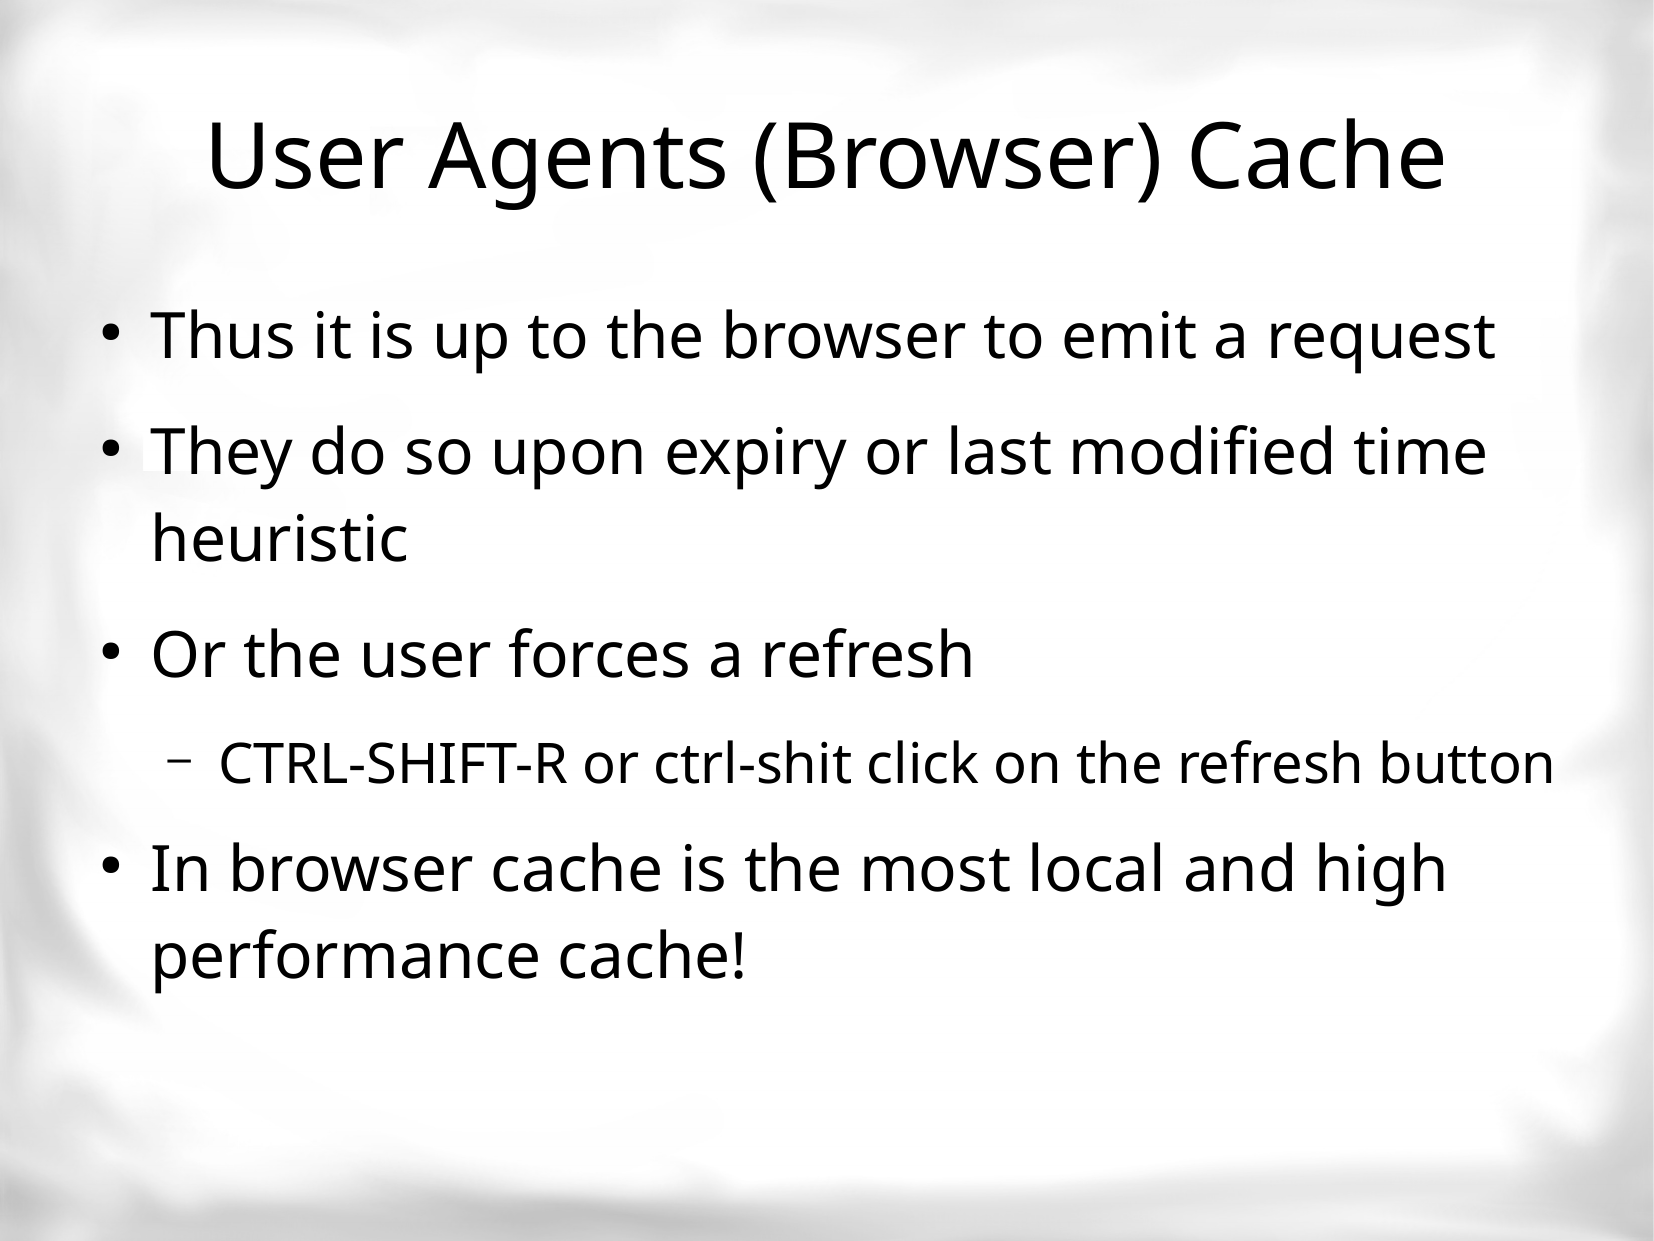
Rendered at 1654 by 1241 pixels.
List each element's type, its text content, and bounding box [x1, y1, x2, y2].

picture [0, 0, 1654, 1241]
title User Agents (Browser) Cache [82, 49, 1571, 257]
list Thus it is up to the browser to emit a request They do so upon expiry or last modified time heuristic Or the user forces a refresh CTRL-SHIFT-R or ctrl-shit click on the refresh button In browser cache is the most local and high performance cache! [82, 290, 1571, 1010]
